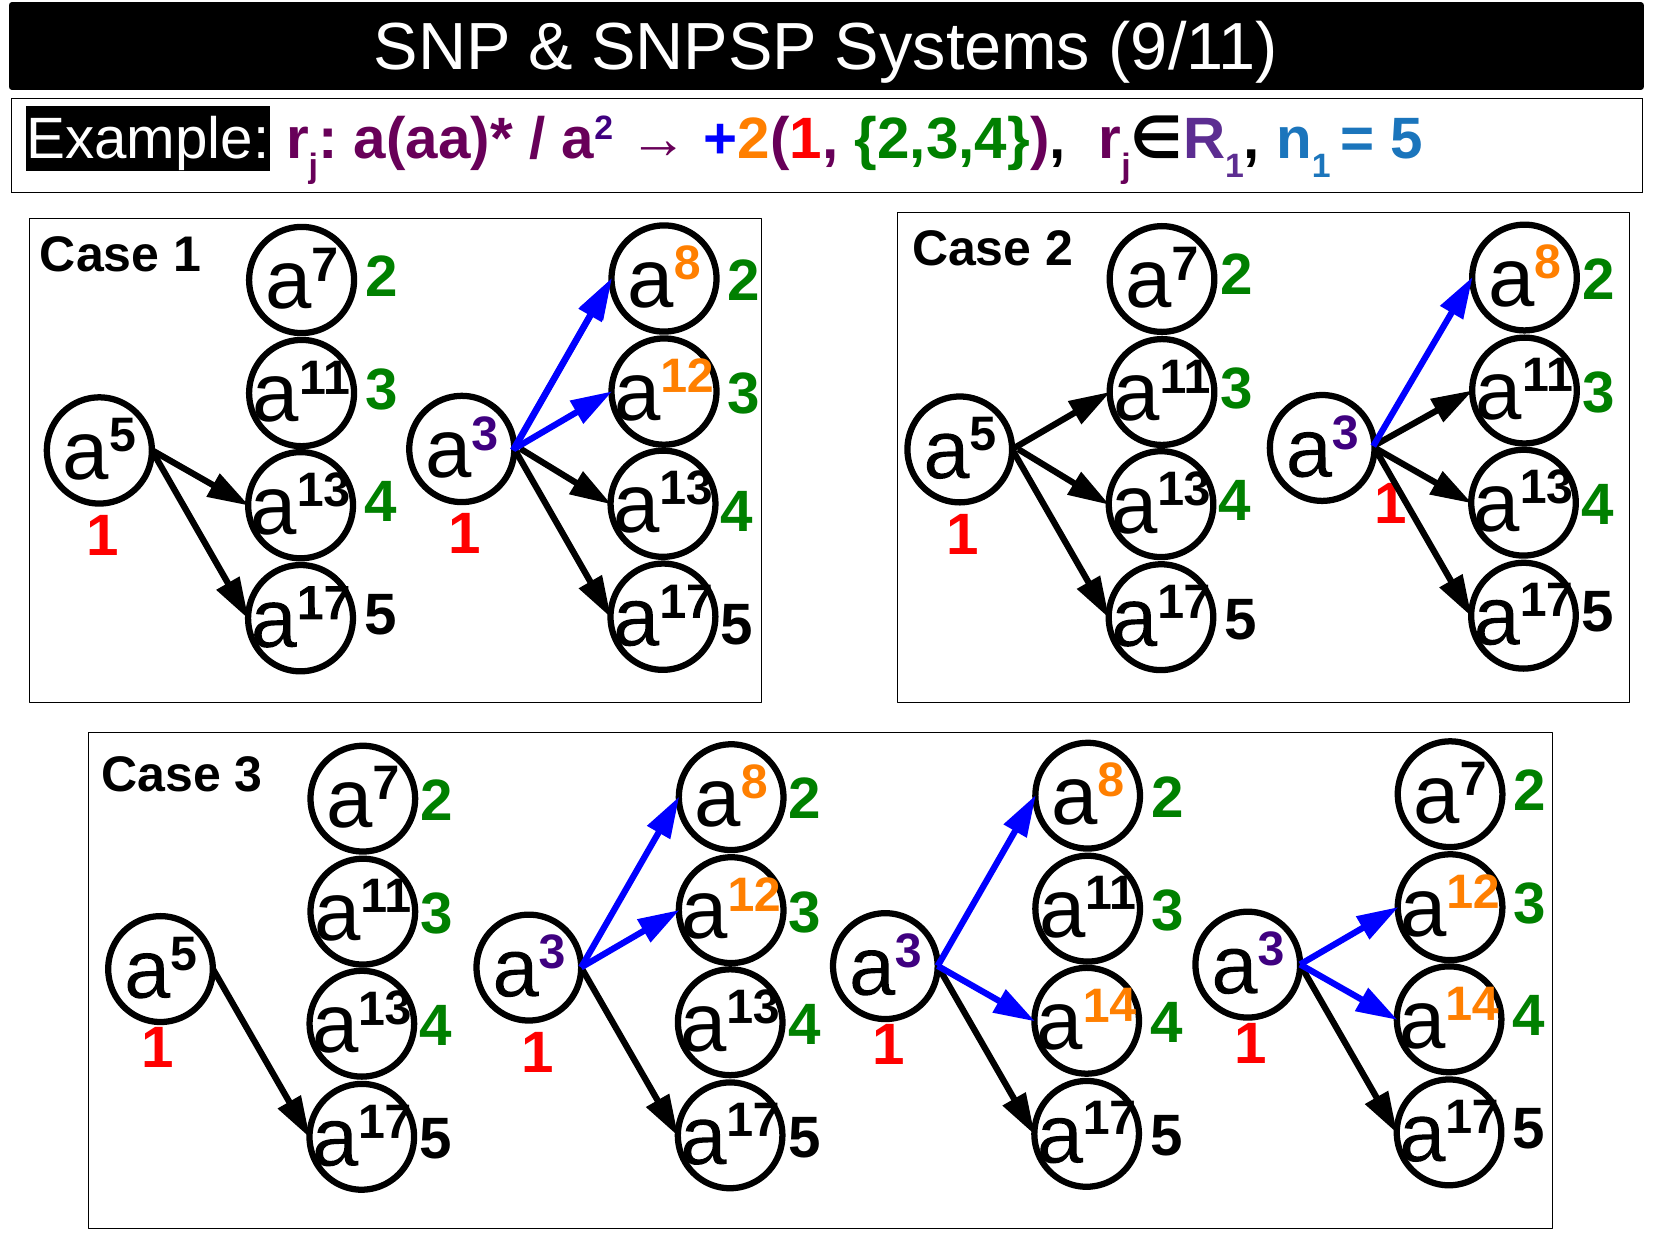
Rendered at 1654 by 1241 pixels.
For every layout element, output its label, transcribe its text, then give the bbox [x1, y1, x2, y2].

text_box a14 [1131, 992, 1135, 1009]
text_box a11 [1035, 855, 1136, 962]
text_box 2 [1136, 757, 1175, 838]
text_box 1 [126, 1007, 166, 1088]
text_box 1 [1359, 462, 1398, 543]
text_box 4 [1204, 460, 1243, 540]
text_box a17 [677, 1082, 773, 1189]
text_box 3 [1567, 352, 1606, 433]
text_box a7 [249, 226, 350, 334]
text_box Example: rj: a(aa)* / a2 → +2(1, {2,3,4}), rj∈R1, n1 = 5 [11, 98, 1643, 193]
text_box 1 [1387, 462, 1398, 480]
text_box 5 [1210, 578, 1249, 659]
text_box 3 [774, 872, 813, 952]
text_box a14 [1034, 967, 1135, 1074]
text_box 1 [857, 1004, 896, 1085]
text_box a14 [1478, 994, 1487, 1008]
text_box 4 [706, 471, 745, 552]
text_box 2 [1567, 239, 1606, 320]
text_box a17 [1034, 1080, 1135, 1187]
text_box 3 [350, 349, 389, 430]
text_box 2 [350, 236, 389, 317]
text_box 5 [706, 584, 745, 665]
text_box 1 [931, 493, 971, 574]
text_box 1 [433, 493, 473, 574]
text_box a12 [763, 895, 774, 906]
text_box a8 [611, 225, 712, 332]
text_box 4 [1135, 982, 1174, 1063]
text_box a12 [678, 857, 774, 964]
text_box a17 [1396, 1079, 1498, 1186]
text_box a17 [248, 565, 349, 672]
text_box a17 [610, 563, 706, 670]
text_box a5 [907, 396, 1012, 502]
text_box a8 [678, 744, 774, 851]
text_box a12 [611, 338, 712, 445]
text_box 4 [773, 984, 812, 1064]
text_box a3 [1195, 911, 1300, 1017]
text_box a13 [1108, 451, 1204, 558]
text_box 3 [1205, 347, 1244, 428]
text_box a3 [1269, 395, 1375, 501]
text_box 3 [712, 353, 752, 434]
text_box 1 [506, 1012, 546, 1092]
text_box Case 3 [86, 738, 278, 809]
text_box 5 [349, 574, 388, 655]
text_box 2 [1205, 234, 1244, 315]
text_box a11 [1472, 337, 1567, 444]
text_box a13 [1471, 449, 1566, 556]
text_box 4 [404, 985, 444, 1066]
text_box a14 [1396, 966, 1498, 1073]
text_box 5 [1498, 1088, 1537, 1169]
text_box a7 [1397, 741, 1499, 848]
text_box a3 [833, 913, 938, 1018]
text_box a11 [249, 339, 350, 447]
text_box a17 [309, 1083, 404, 1190]
text_box 5 [1135, 1095, 1174, 1176]
text_box Case 2 [897, 212, 1088, 284]
text_box a13 [677, 969, 773, 1076]
text_box 3 [1499, 863, 1538, 943]
text_box a5 [46, 397, 152, 503]
text_box 2 [712, 240, 752, 321]
text_box a14 [1493, 990, 1498, 1008]
title SNP & SNPSP Systems (9/11) [11, 5, 1642, 87]
text_box 1 [1220, 1003, 1259, 1084]
text_box Case 1 [25, 218, 216, 290]
text_box a13 [309, 970, 404, 1077]
text_box a13 [248, 452, 349, 559]
text_box 2 [405, 760, 445, 841]
text_box a7 [1109, 226, 1205, 332]
text_box 2 [1499, 750, 1538, 830]
text_box a8 [1035, 742, 1136, 849]
text_box 4 [1566, 464, 1605, 545]
text_box a11 [310, 858, 405, 965]
text_box a12 [1397, 854, 1499, 961]
text_box a11 [1109, 339, 1205, 445]
text_box 3 [405, 873, 445, 954]
text_box 3 [1136, 870, 1175, 951]
text_box a3 [476, 914, 581, 1018]
text_box 5 [773, 1097, 812, 1177]
text_box a3 [409, 395, 514, 501]
text_box 5 [404, 1098, 444, 1179]
text_box a17 [1108, 564, 1210, 671]
text_box a17 [1471, 562, 1566, 669]
text_box 2 [774, 758, 813, 839]
text_box a5 [108, 916, 213, 1022]
text_box a13 [610, 450, 706, 557]
text_box a8 [1472, 224, 1567, 331]
text_box a7 [310, 745, 405, 852]
text_box 1 [71, 495, 110, 576]
text_box 4 [1498, 975, 1537, 1056]
text_box 4 [349, 461, 388, 542]
text_box 5 [1566, 571, 1605, 652]
text_box a14 [1116, 995, 1125, 1009]
